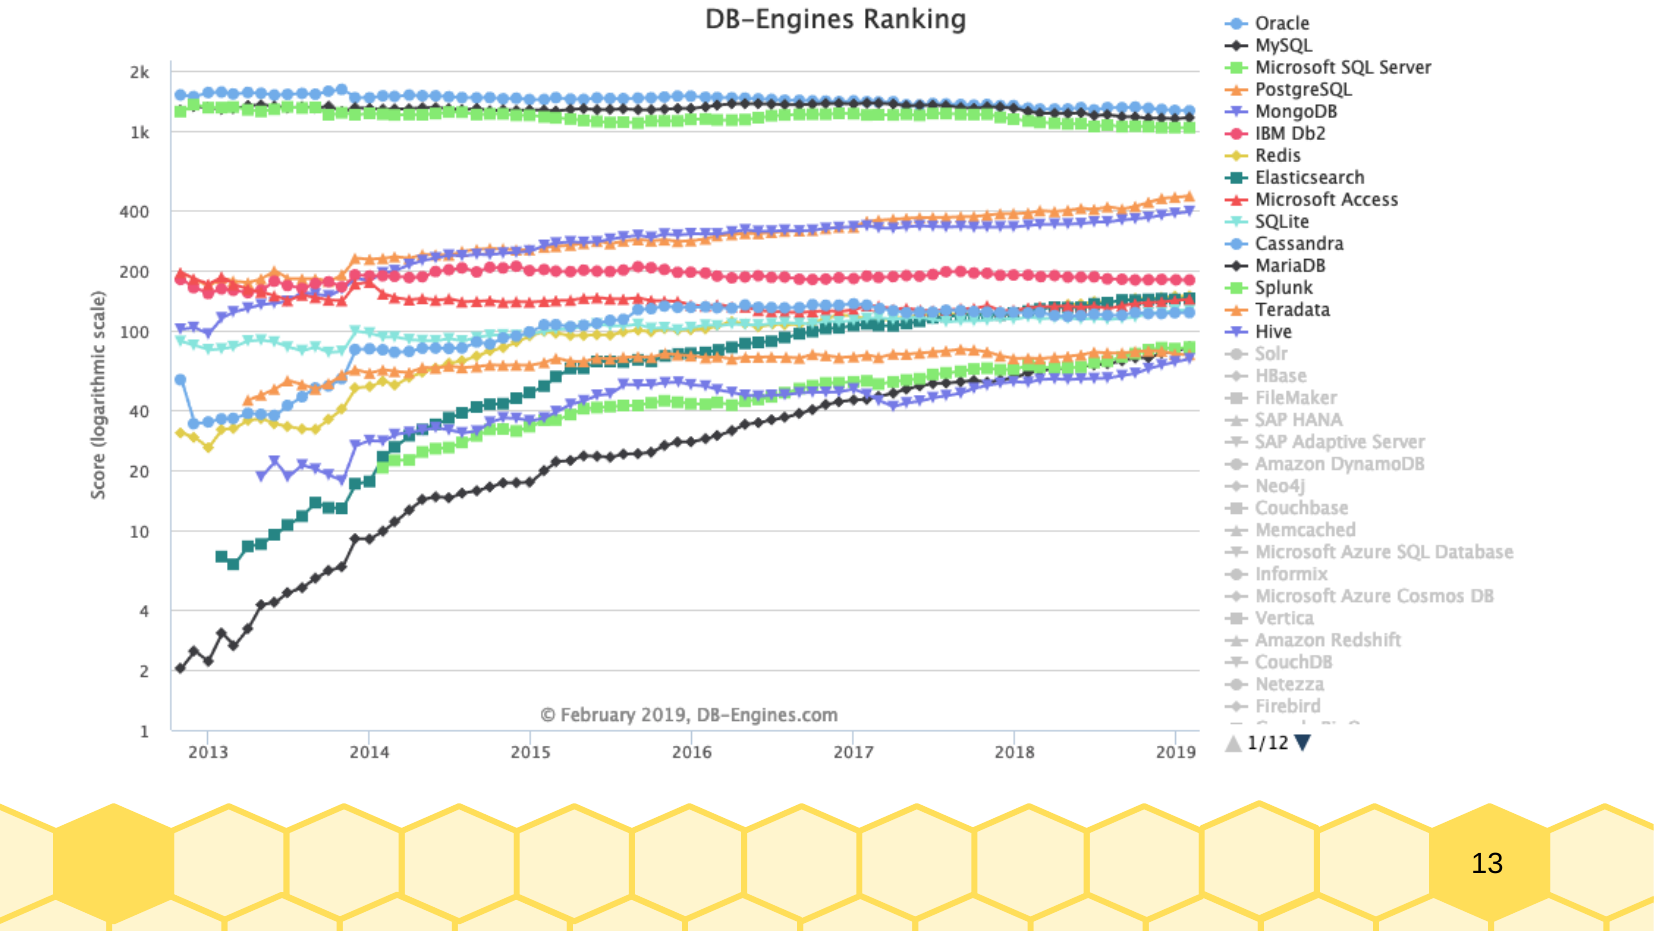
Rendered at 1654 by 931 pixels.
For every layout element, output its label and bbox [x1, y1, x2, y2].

picture [75, 0, 1530, 767]
